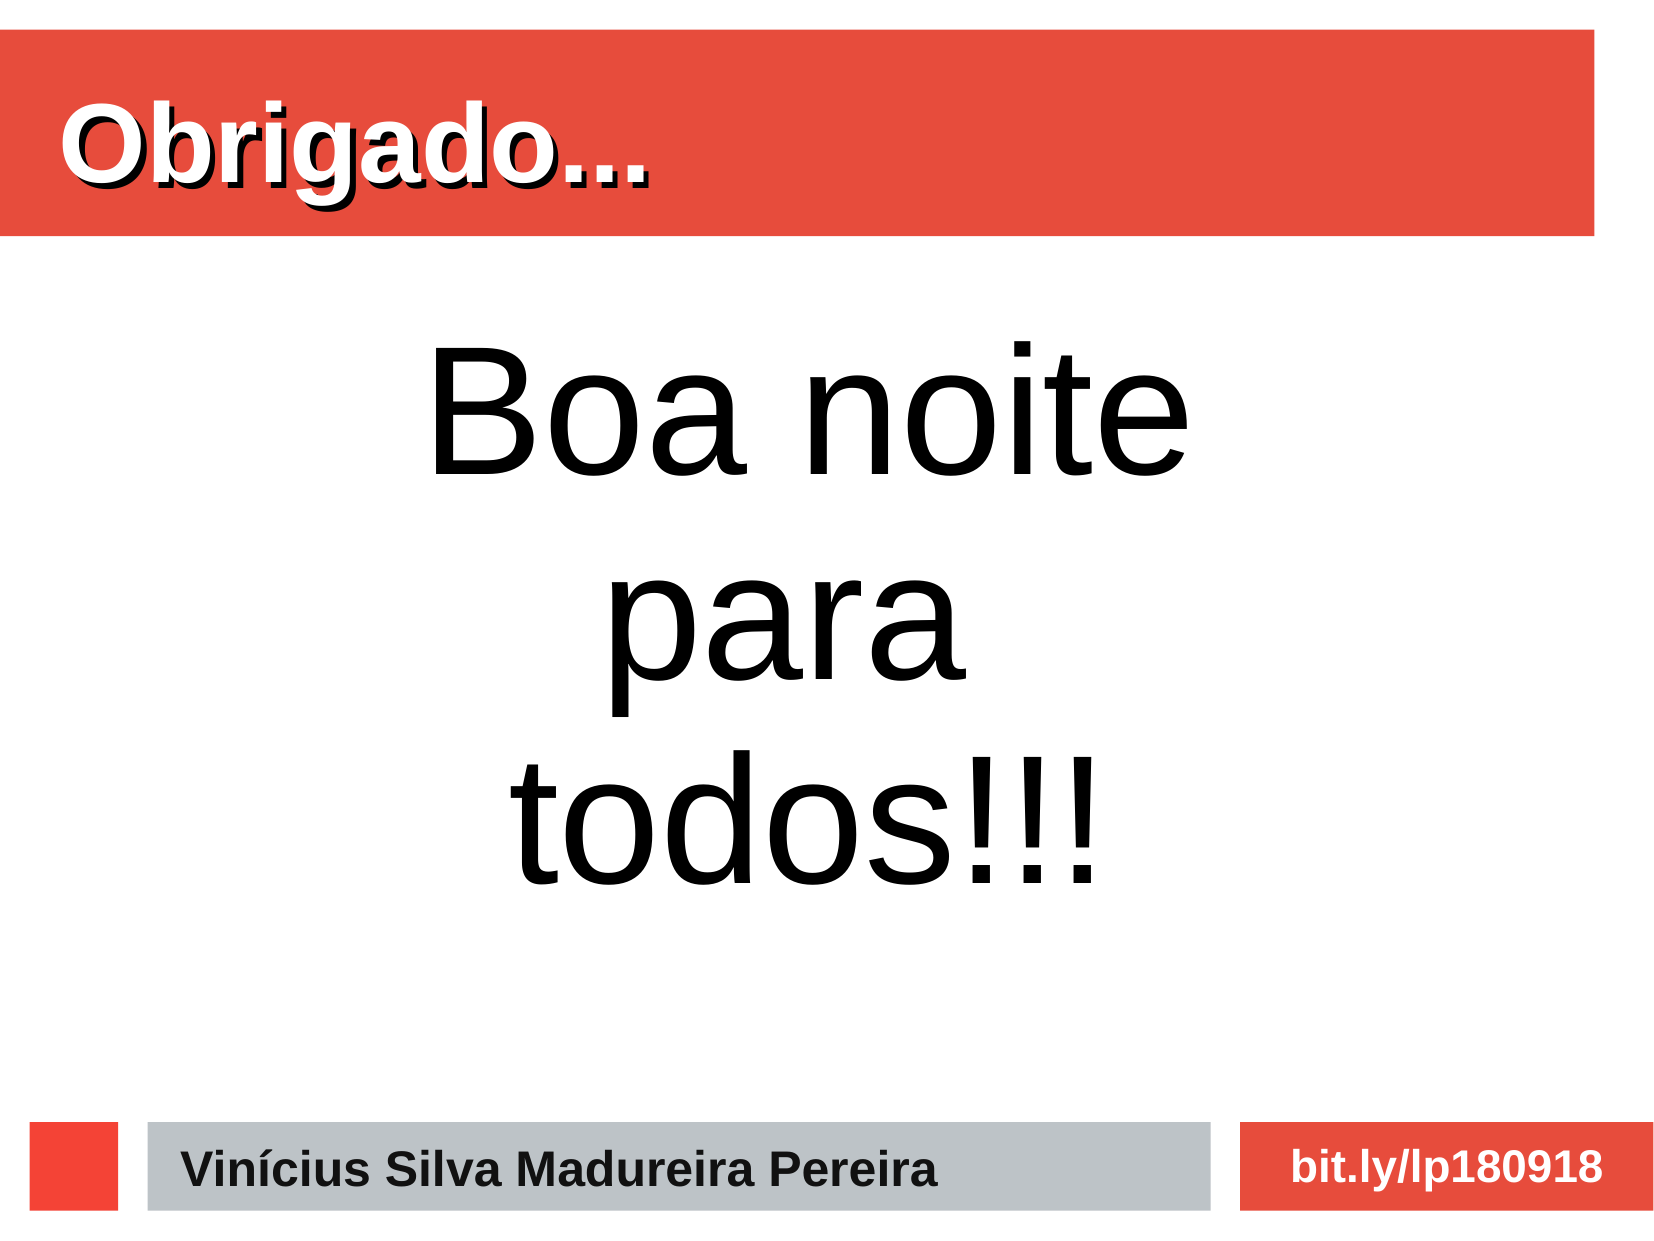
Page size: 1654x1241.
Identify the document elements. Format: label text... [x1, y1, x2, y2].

text_box Boa noite para todos!!! [70, 301, 1548, 1135]
text_box bit.ly/lp180918 [1228, 1133, 1654, 1205]
title Obrigado... [59, 59, 1595, 207]
text_box Vinícius Silva Madureira Pereira [165, 1133, 1170, 1205]
